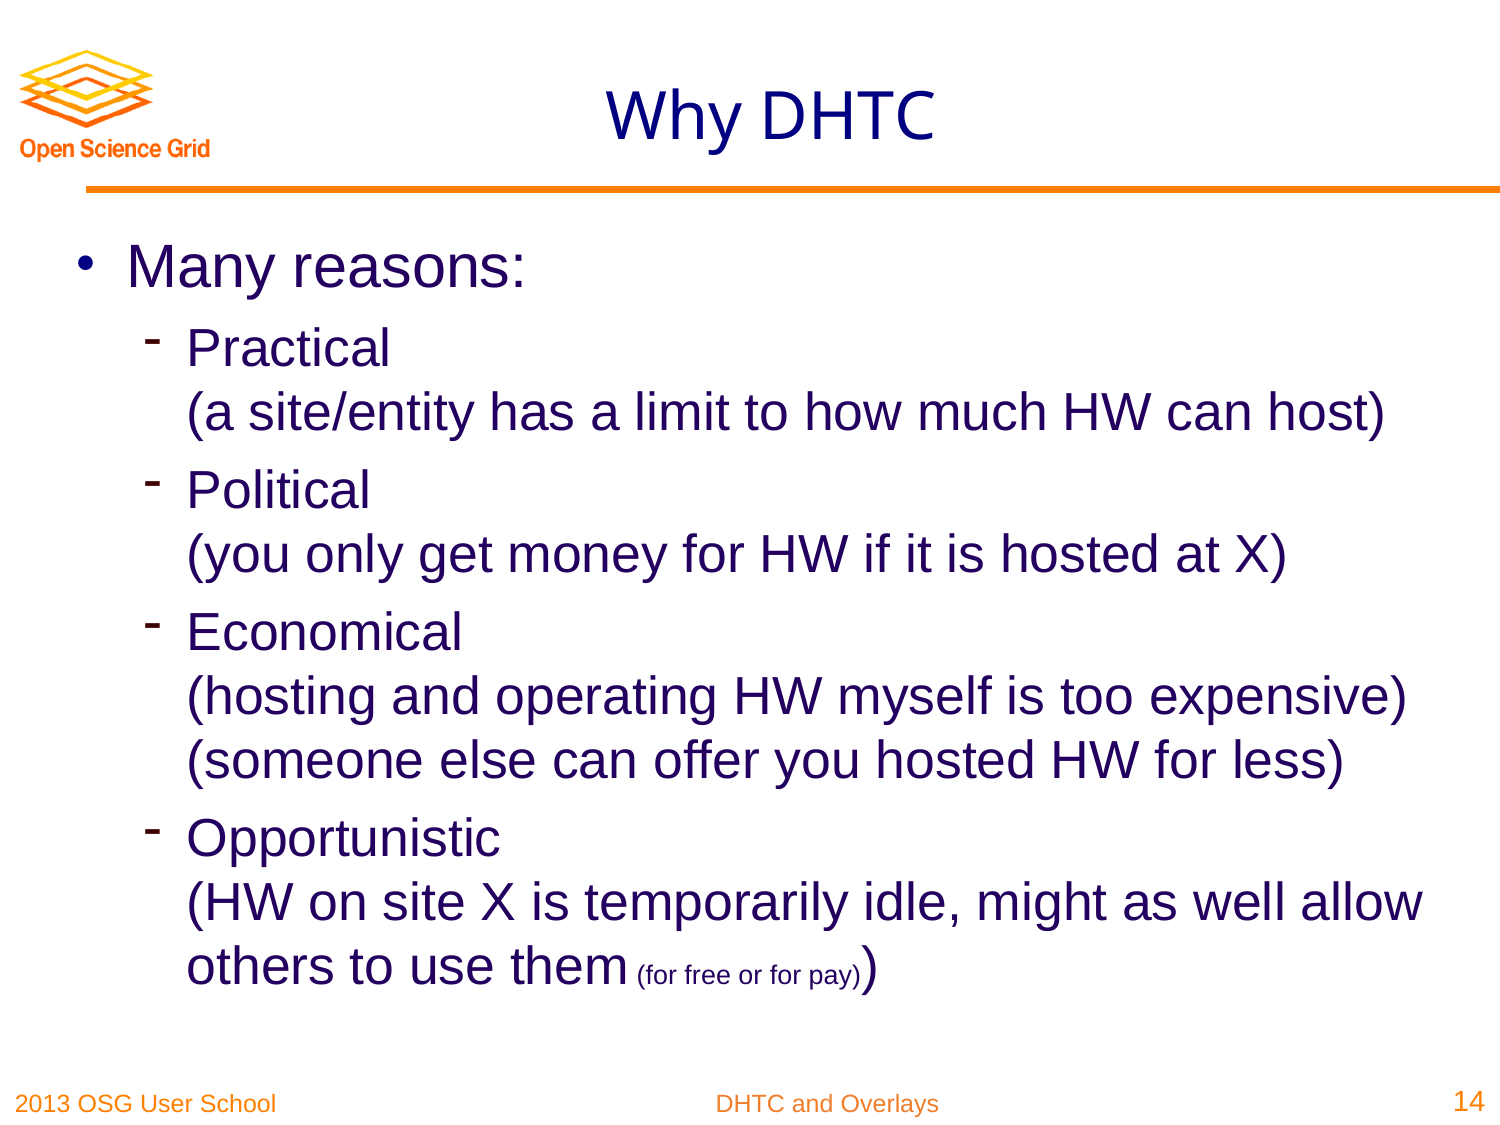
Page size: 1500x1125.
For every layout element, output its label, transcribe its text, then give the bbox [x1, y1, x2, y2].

picture [0, 27, 201, 179]
list Many reasons: Practical (a site/entity has a limit to how much HW can host) Political (you only get money for HW if it is hosted at X) Economical (hosting and operating HW myself is too expensive) (someone else can offer you hosted HW for less) Opportunistic (HW on site X is temporarily idle, might as well allow others to use them (for free or for pay)) [59, 218, 1463, 1019]
text_box <number> [1431, 1050, 1500, 1125]
title Why DHTC [201, 18, 1342, 207]
